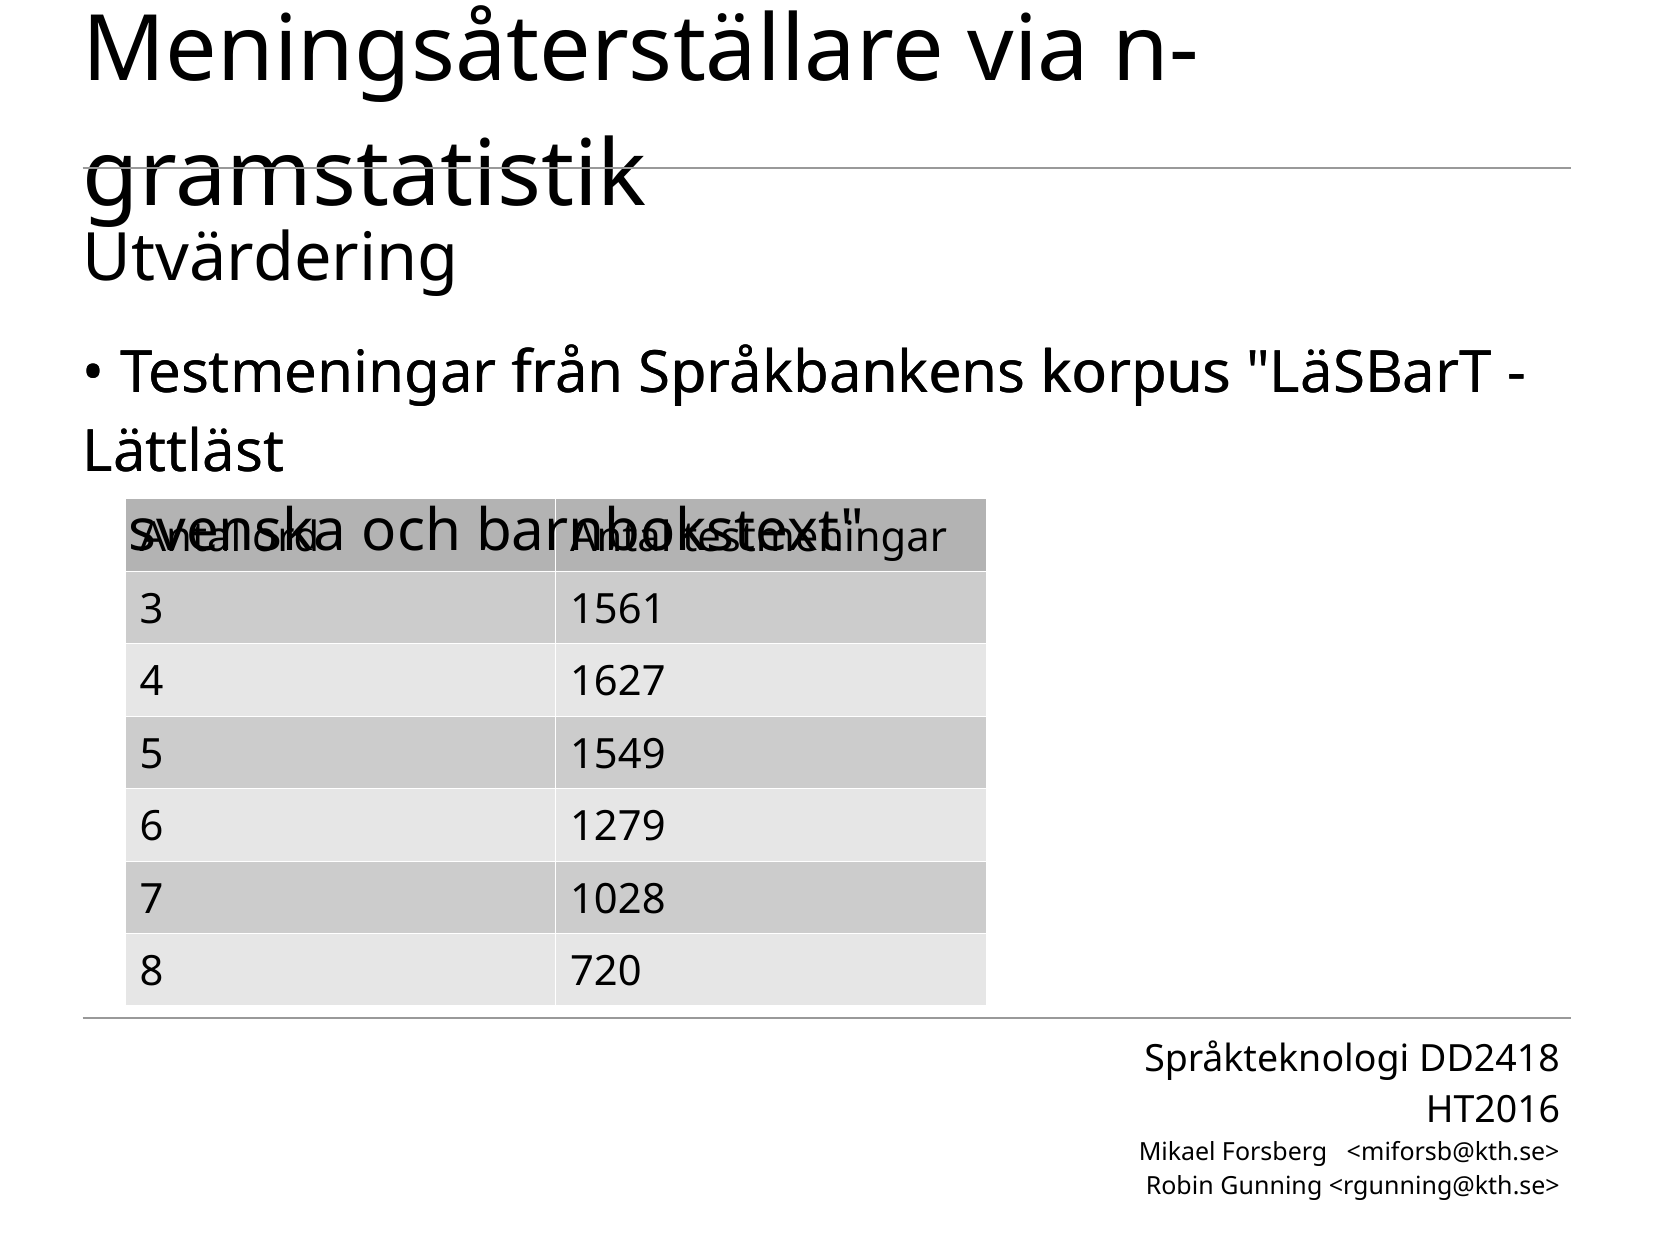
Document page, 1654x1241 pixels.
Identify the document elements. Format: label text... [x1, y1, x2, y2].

title Meningsåterställare via n-gramstatistik [82, 46, 1571, 167]
text_box Språkteknologi DD2418 HT2016 Mikael Forsberg <miforsb@kth.se> Robin Gunning <rgunning@kth.se> [1020, 1024, 1576, 1156]
text_box • Testmeningar från Språkbankens korpus "LäSBarT - Lättläst svenska och barnbokstext" [82, 330, 1571, 1010]
title Utvärdering [82, 194, 1571, 316]
